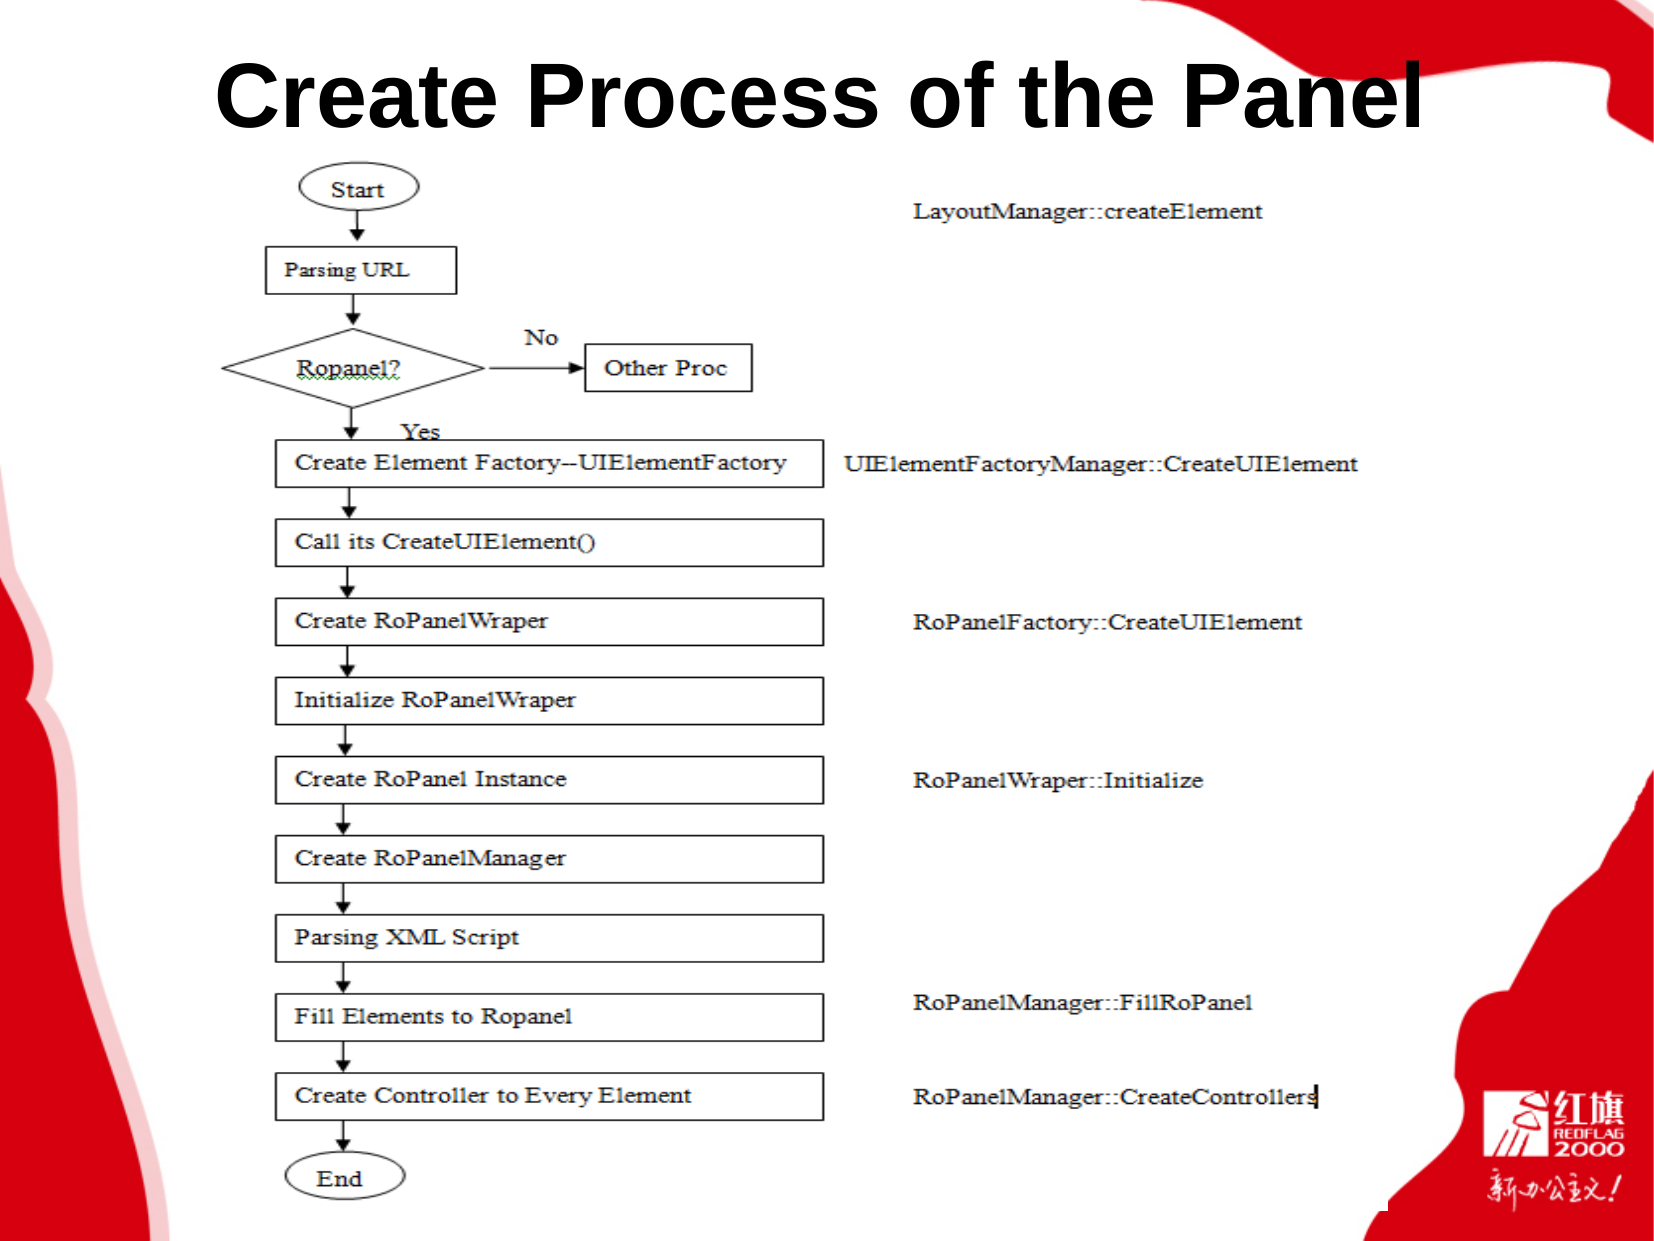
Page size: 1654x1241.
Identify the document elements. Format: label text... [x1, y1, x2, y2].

title Create Process of the Panel [76, 14, 1565, 178]
picture [0, 0, 1654, 1241]
